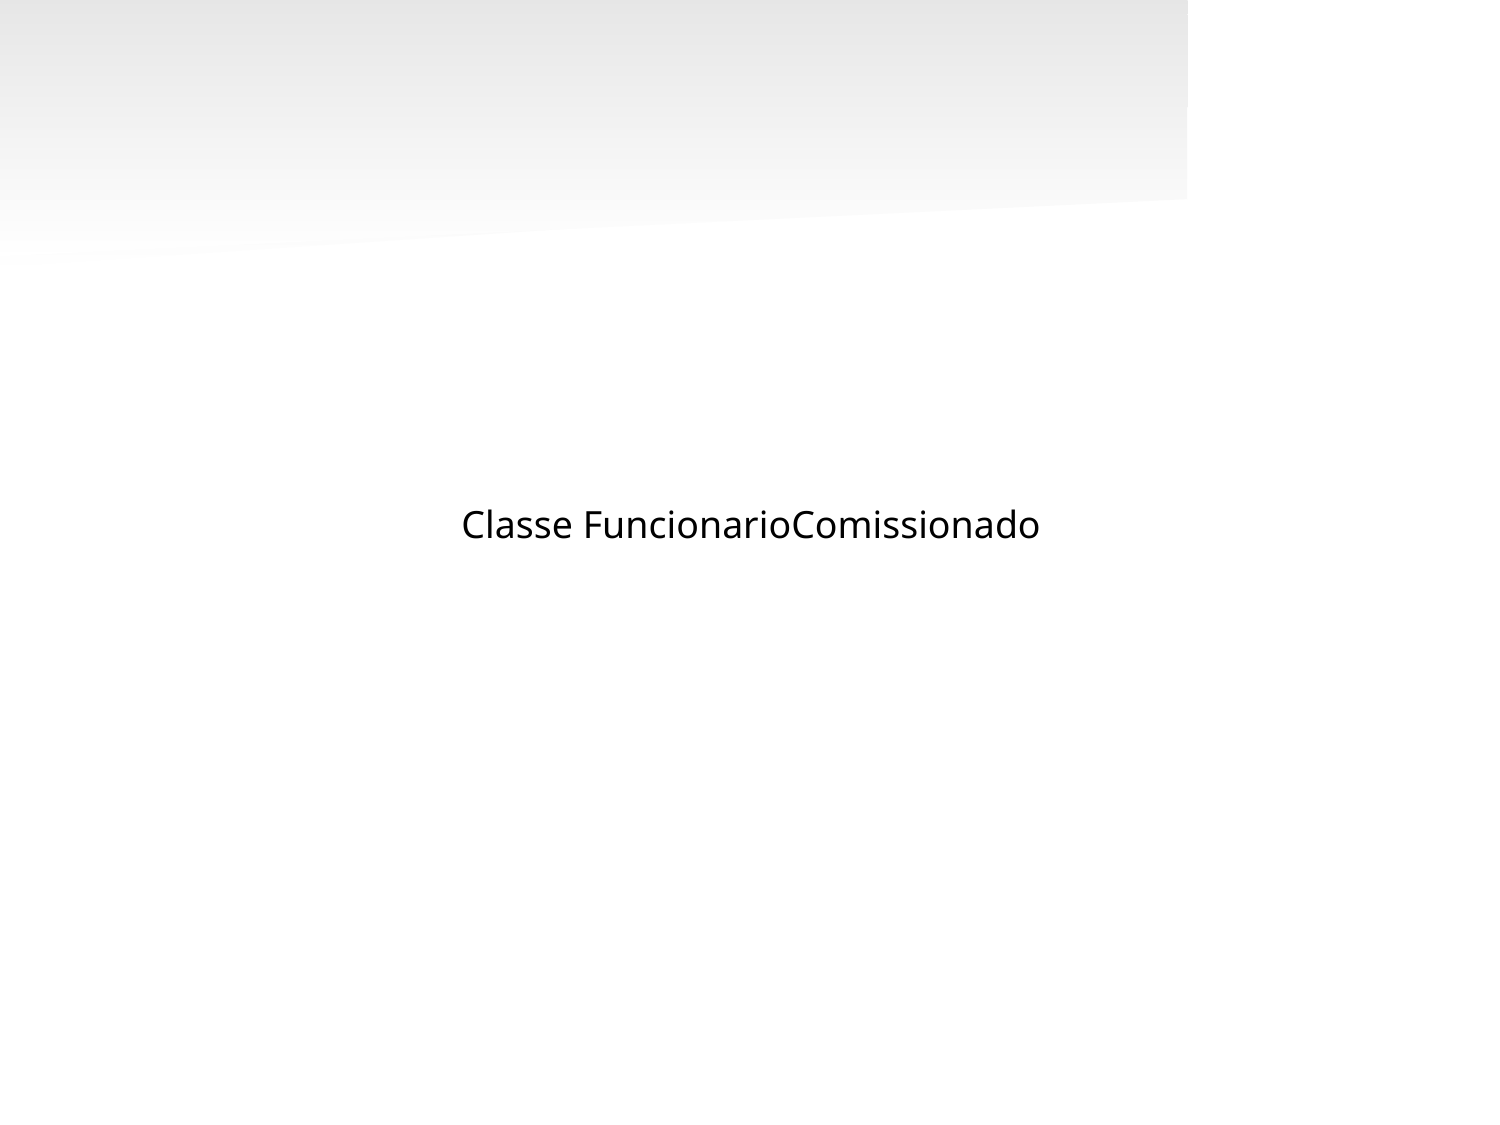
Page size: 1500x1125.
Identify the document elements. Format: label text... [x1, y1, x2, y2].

subtitle Classe FuncionarioComissionado [76, 42, 1427, 1005]
